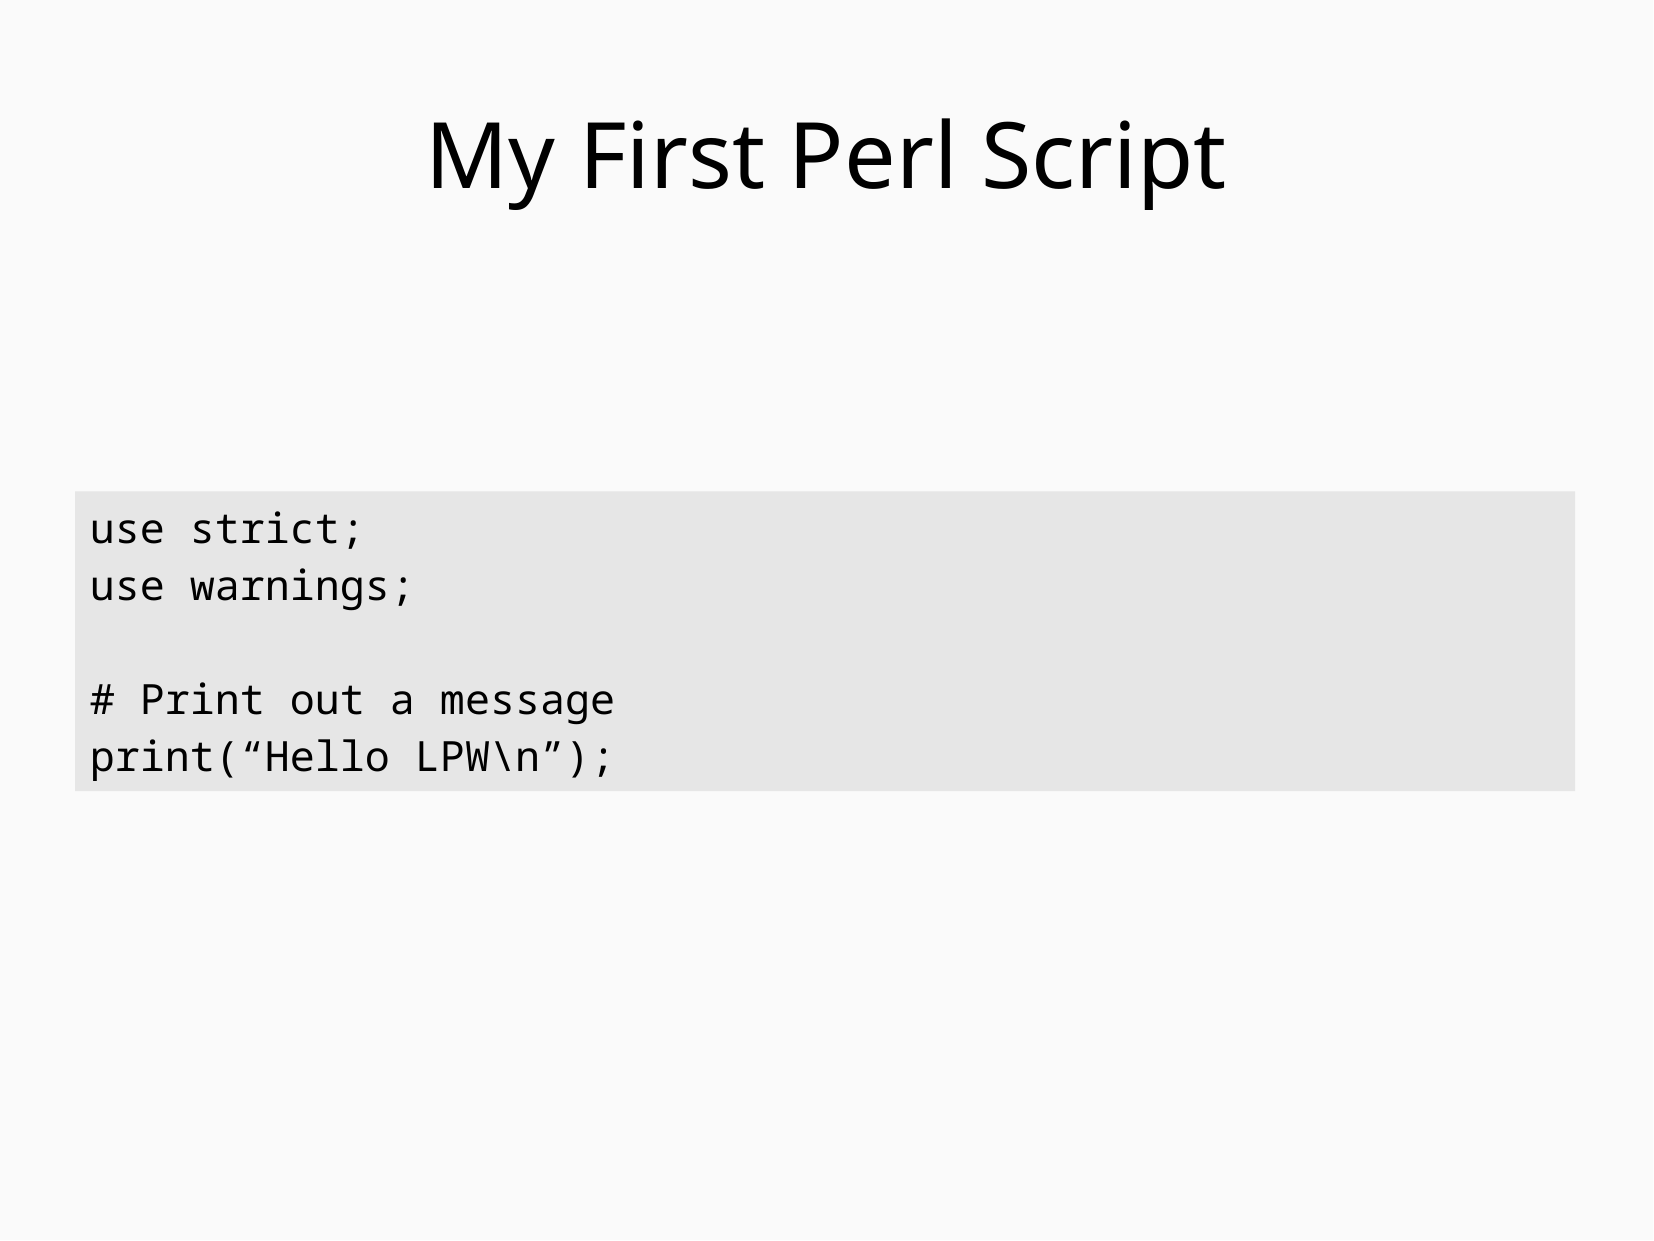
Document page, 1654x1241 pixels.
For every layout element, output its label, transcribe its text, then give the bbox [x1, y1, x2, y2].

title My First Perl Script [82, 49, 1571, 257]
text_box use strict; use warnings; # Print out a message print(“Hello LPW\n”); [75, 491, 1576, 749]
